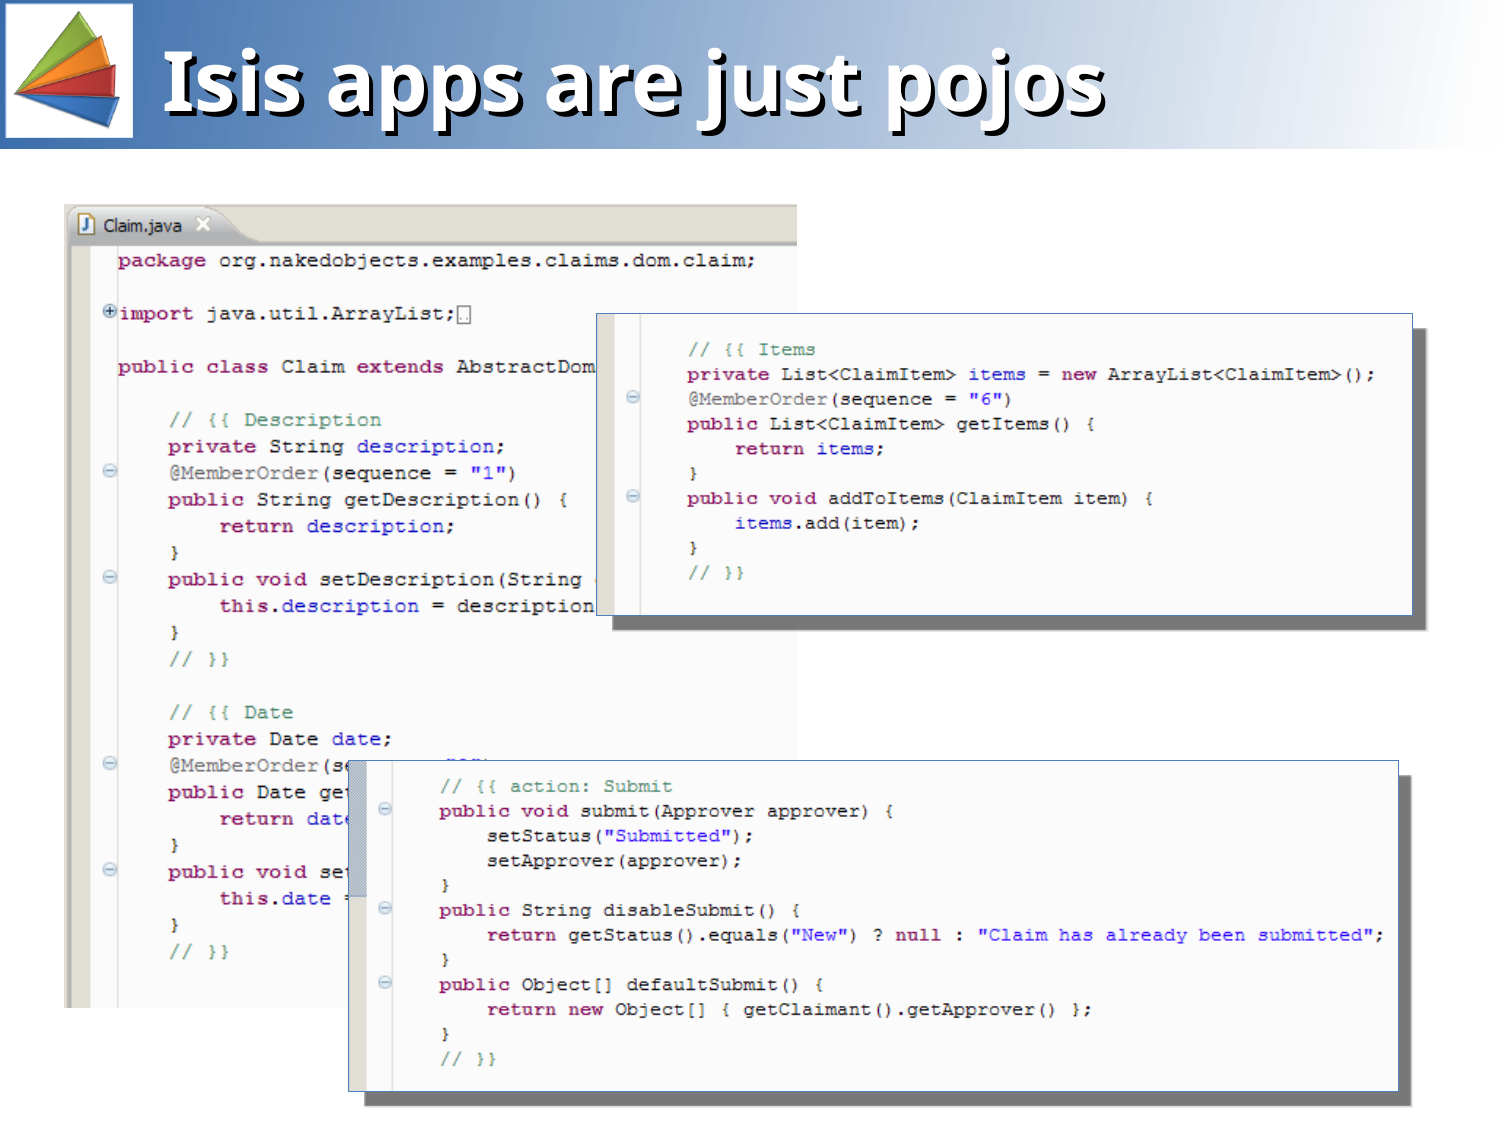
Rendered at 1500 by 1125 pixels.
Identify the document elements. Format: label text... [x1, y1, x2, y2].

title Isis apps are just pojos [147, 19, 1500, 138]
picture [64, 204, 1412, 1091]
picture [0, 0, 1500, 149]
